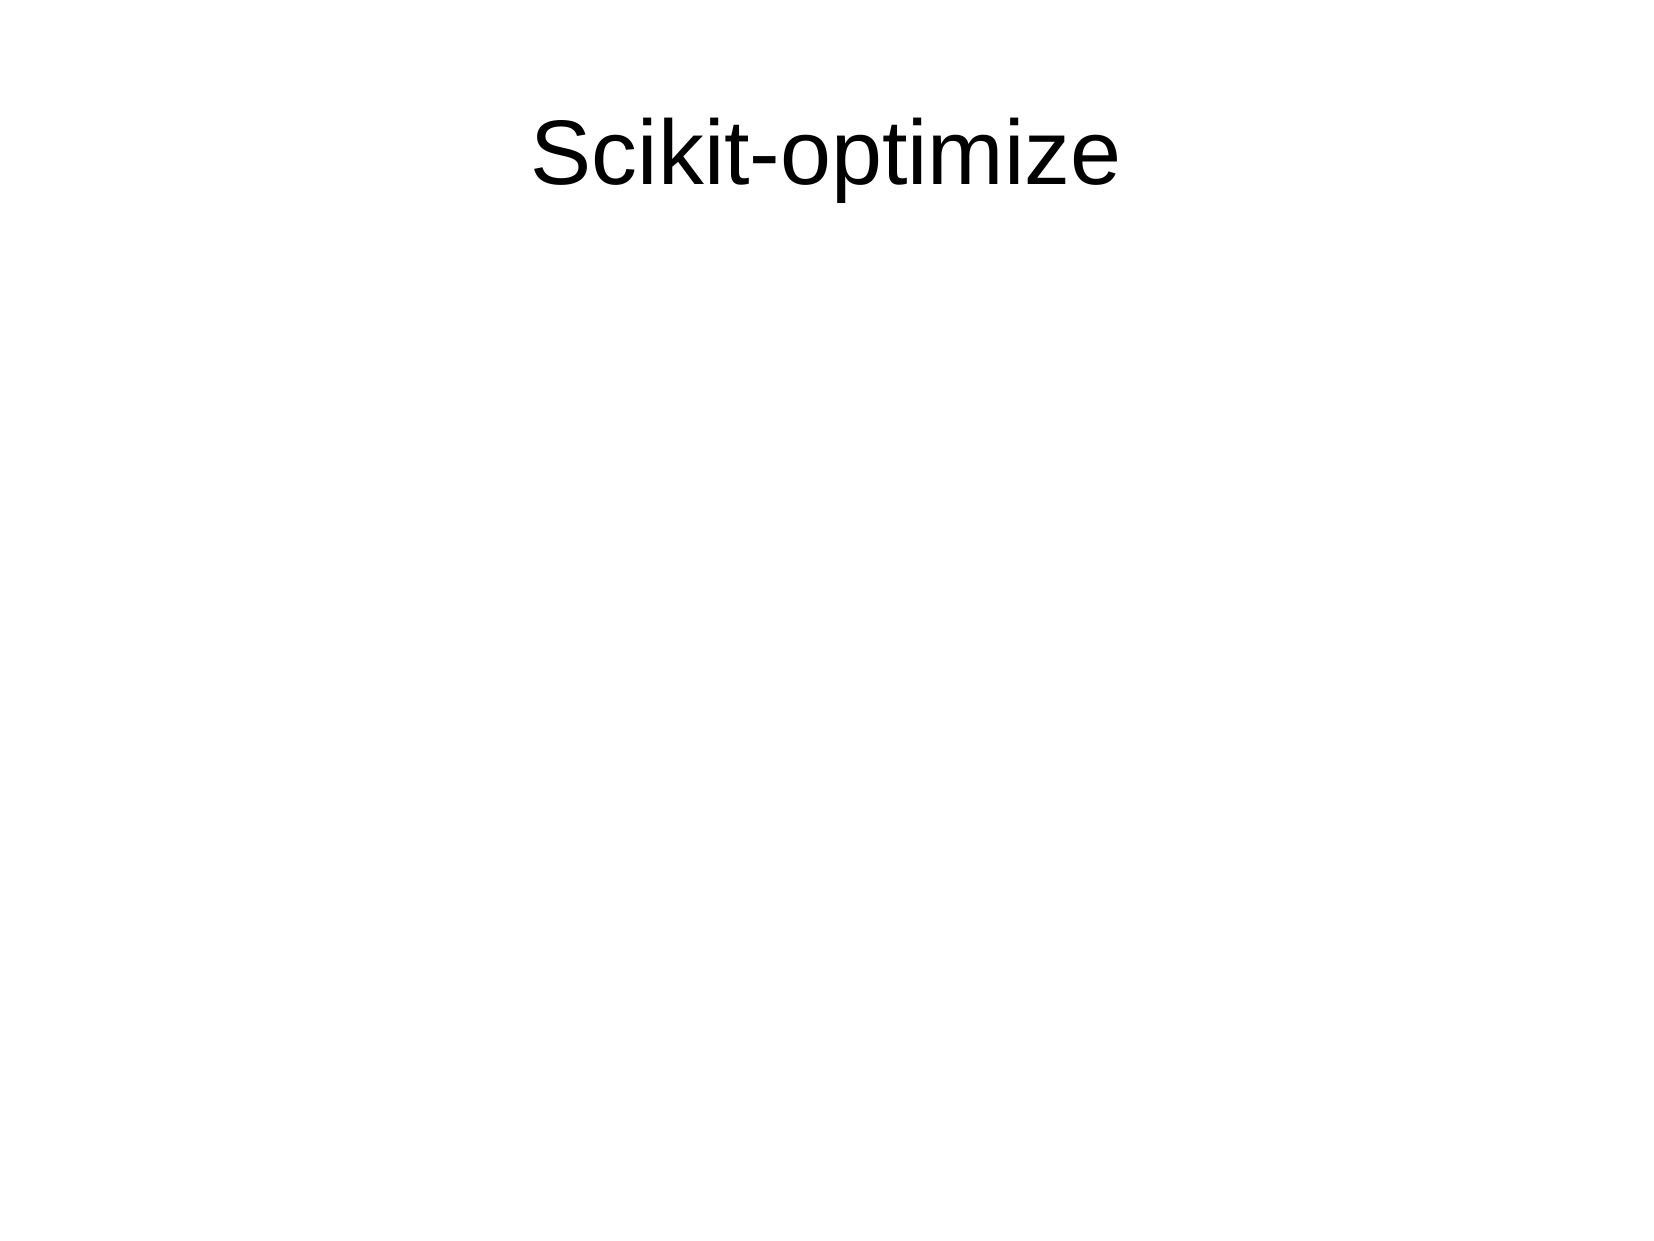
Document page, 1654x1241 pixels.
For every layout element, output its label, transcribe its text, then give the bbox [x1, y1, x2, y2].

title Scikit-optimize [82, 49, 1571, 257]
